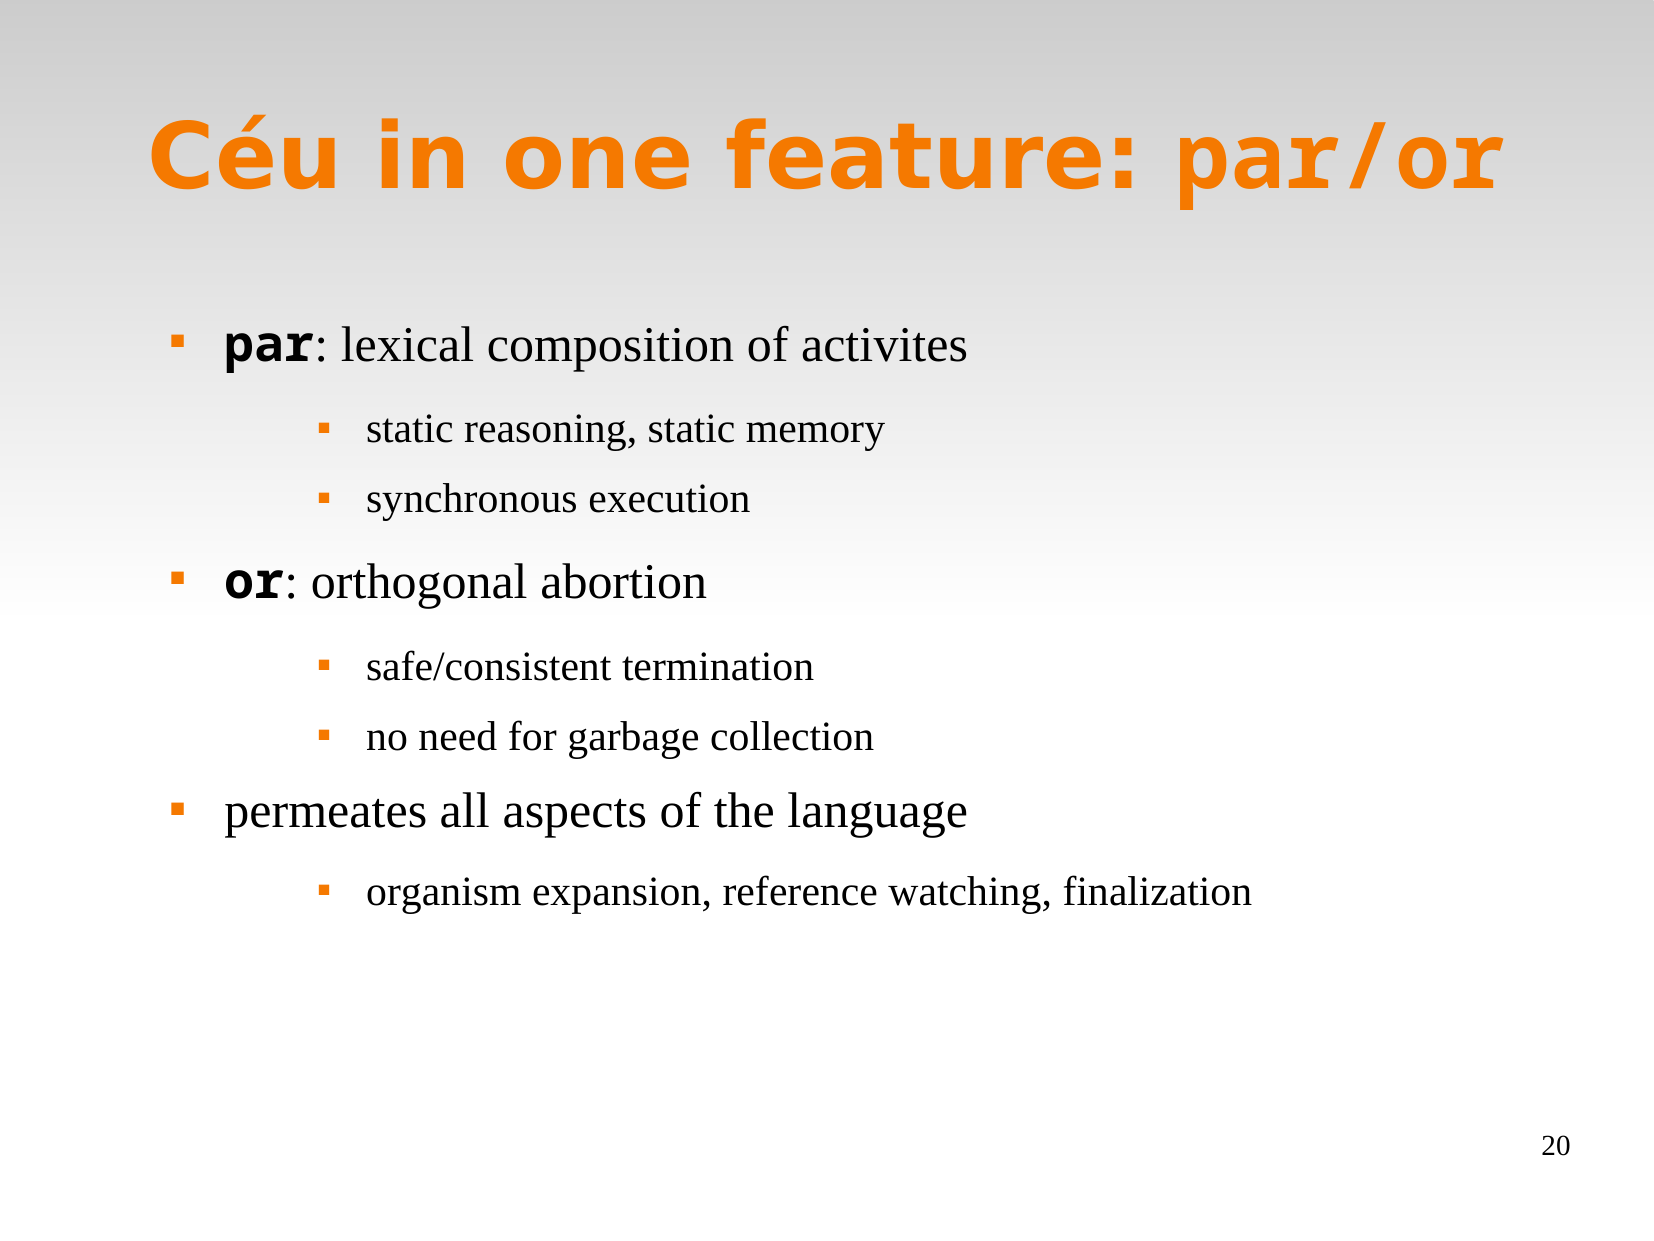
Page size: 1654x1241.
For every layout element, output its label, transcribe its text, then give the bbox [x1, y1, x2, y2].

list par: lexical composition of activites static reasoning, static memory synchronous execution or: orthogonal abortion safe/consistent termination no need for garbage collection permeates all aspects of the language organism expansion, reference watching, finalization [82, 307, 1576, 926]
title Céu in one feature: par/or [82, 49, 1571, 257]
